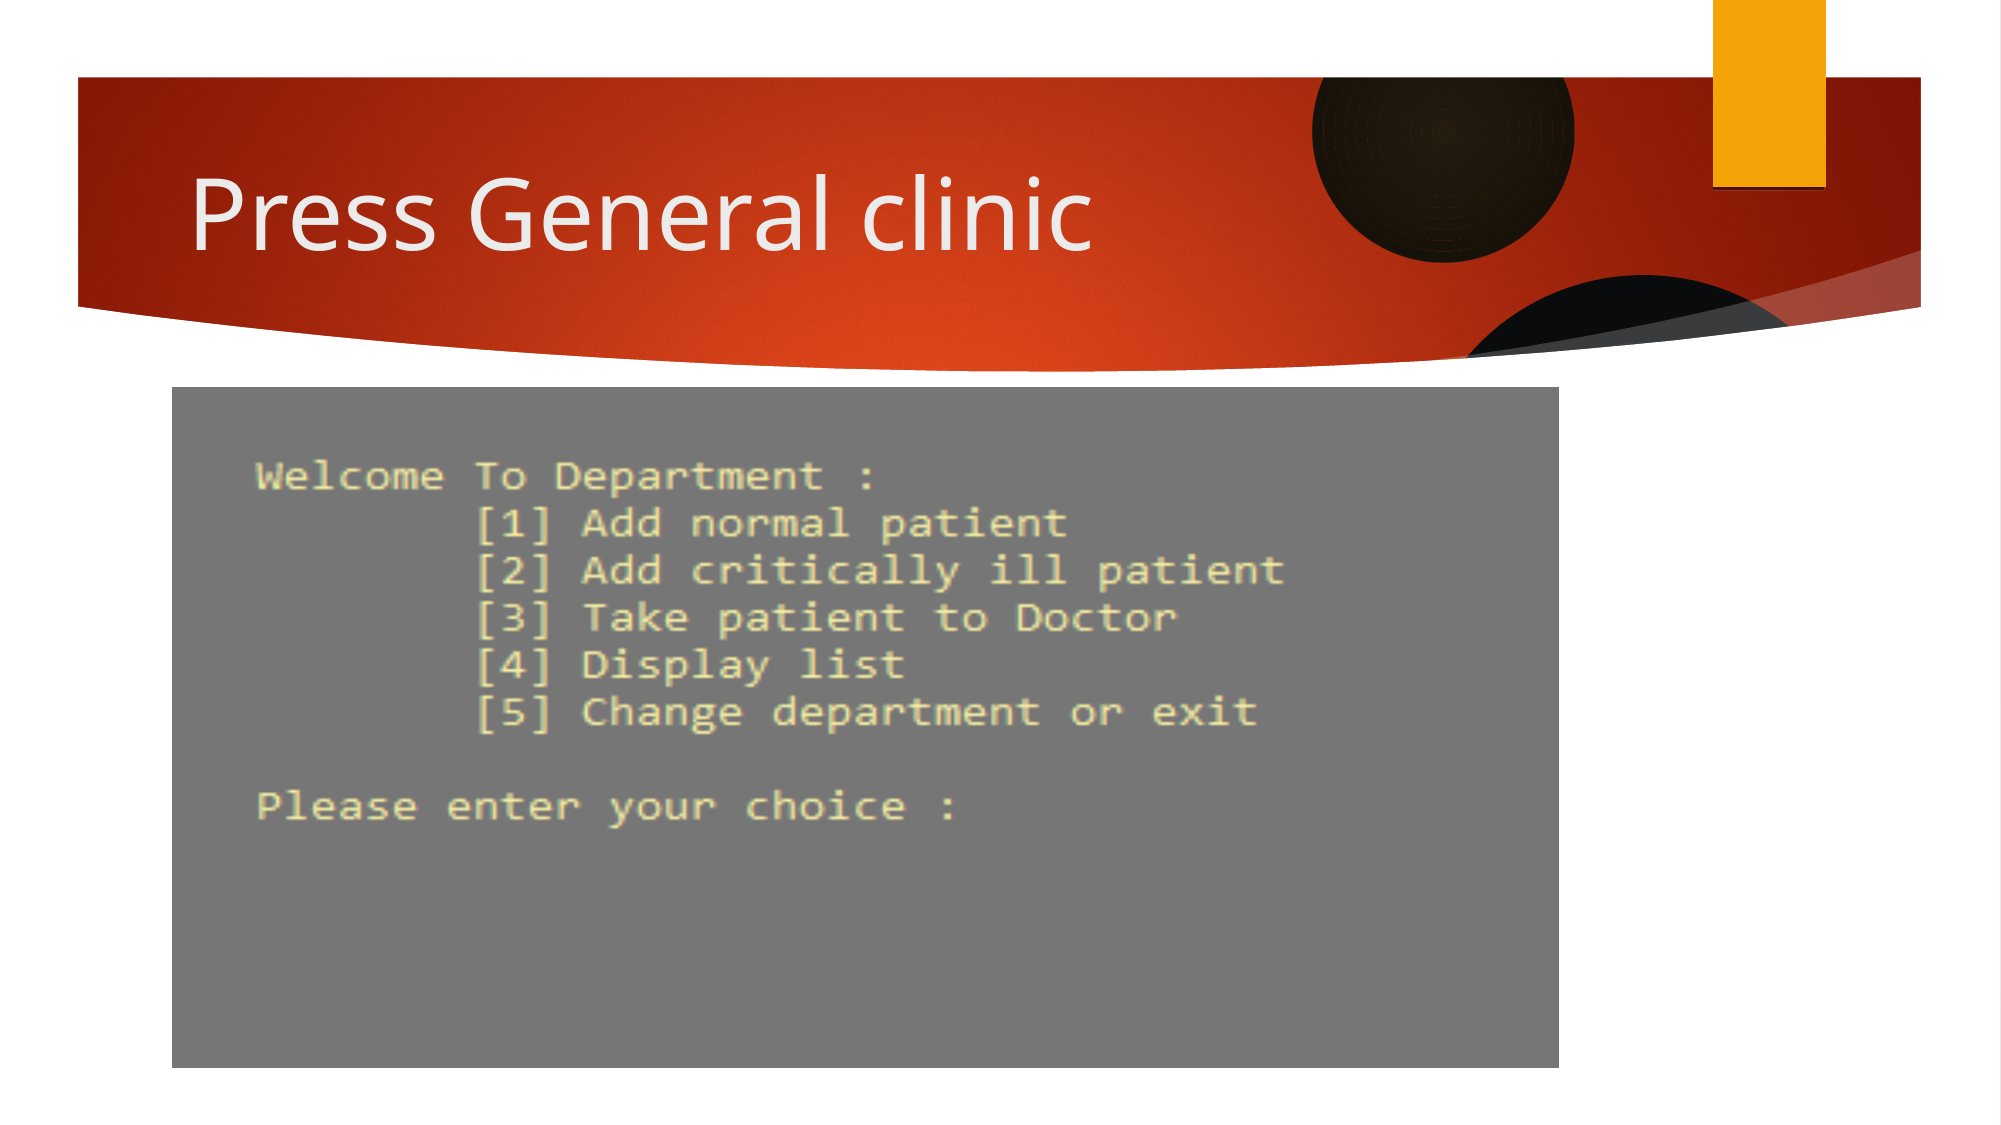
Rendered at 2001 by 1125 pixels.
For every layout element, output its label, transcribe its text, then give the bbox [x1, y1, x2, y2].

title Press General clinic [172, 142, 1611, 263]
picture [172, 387, 1559, 1068]
